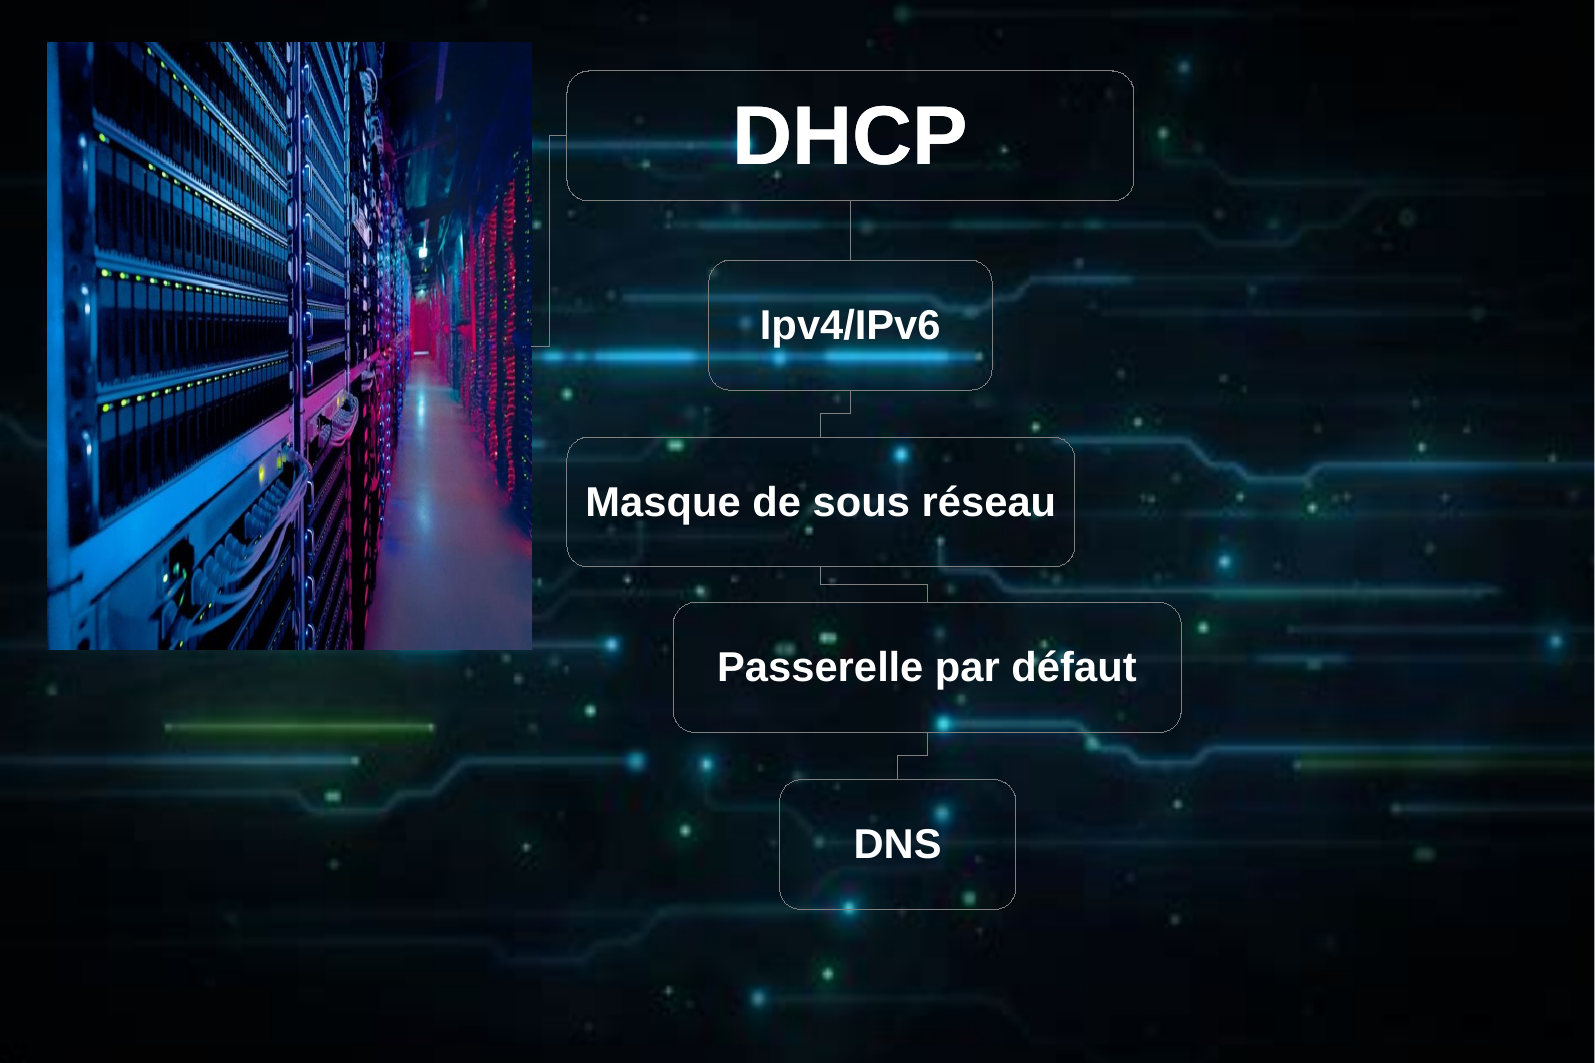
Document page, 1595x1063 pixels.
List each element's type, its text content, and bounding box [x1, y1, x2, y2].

picture [0, 0, 1595, 1063]
text_box DNS [779, 779, 1016, 910]
text_box DHCP [566, 70, 1134, 201]
text_box Masque de sous réseau [566, 437, 1075, 567]
text_box Passerelle par défaut [673, 602, 1182, 733]
text_box Ipv4/IPv6 [708, 260, 993, 391]
